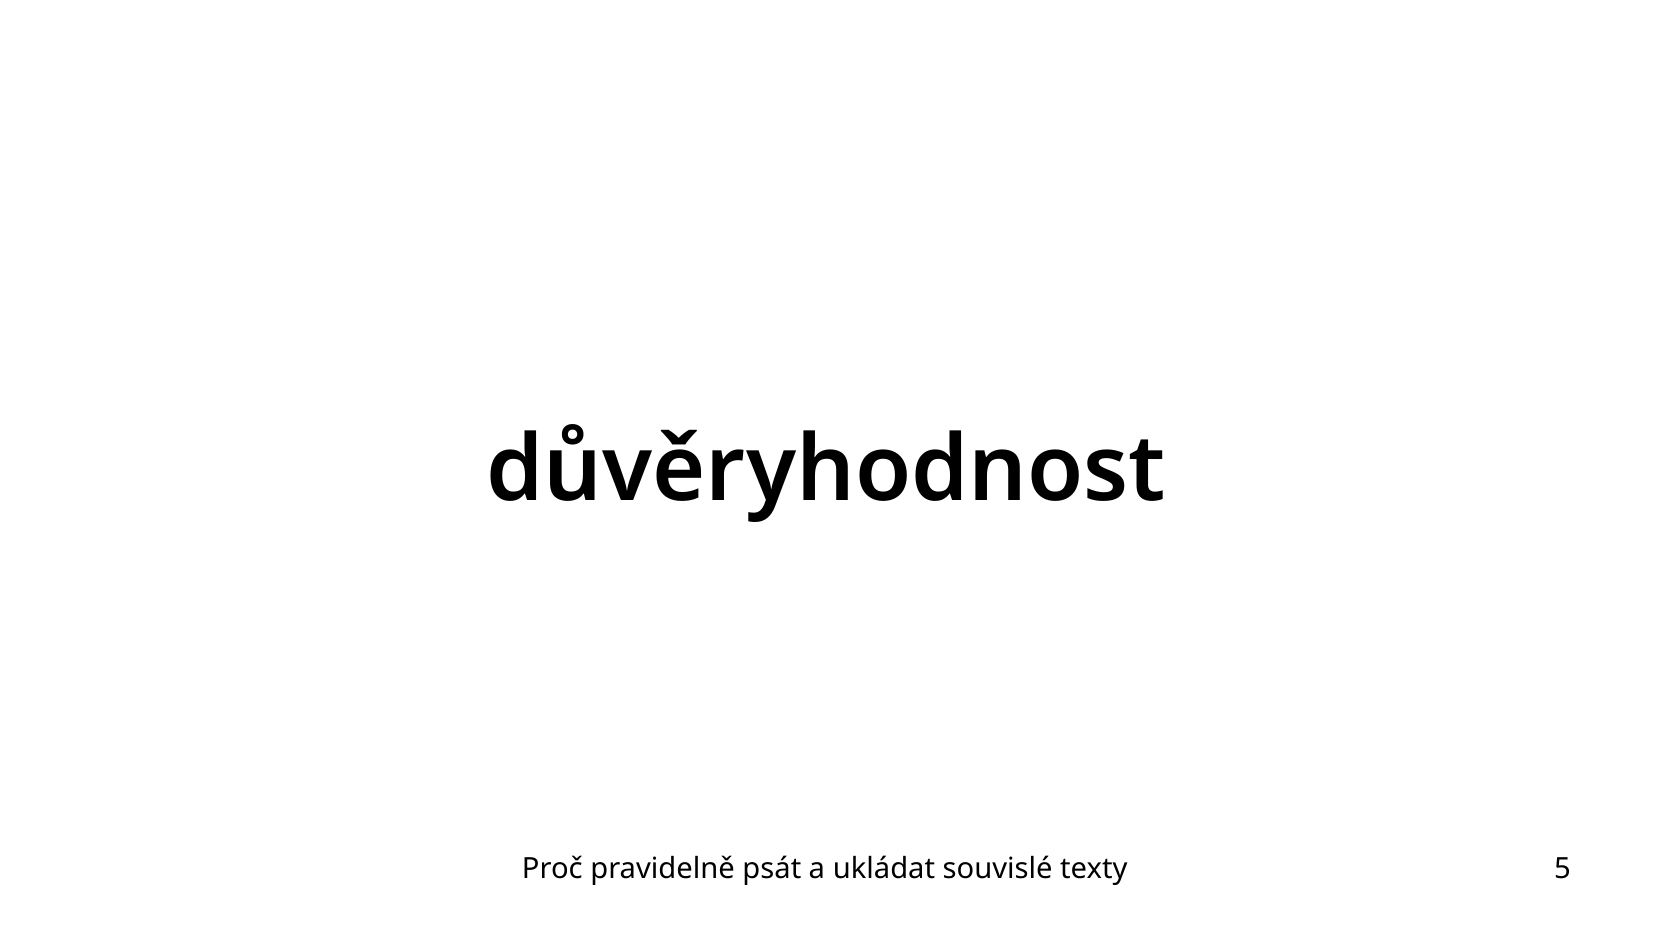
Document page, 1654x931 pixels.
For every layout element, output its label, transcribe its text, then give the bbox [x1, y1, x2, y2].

title důvěryhodnost [82, 387, 1571, 543]
